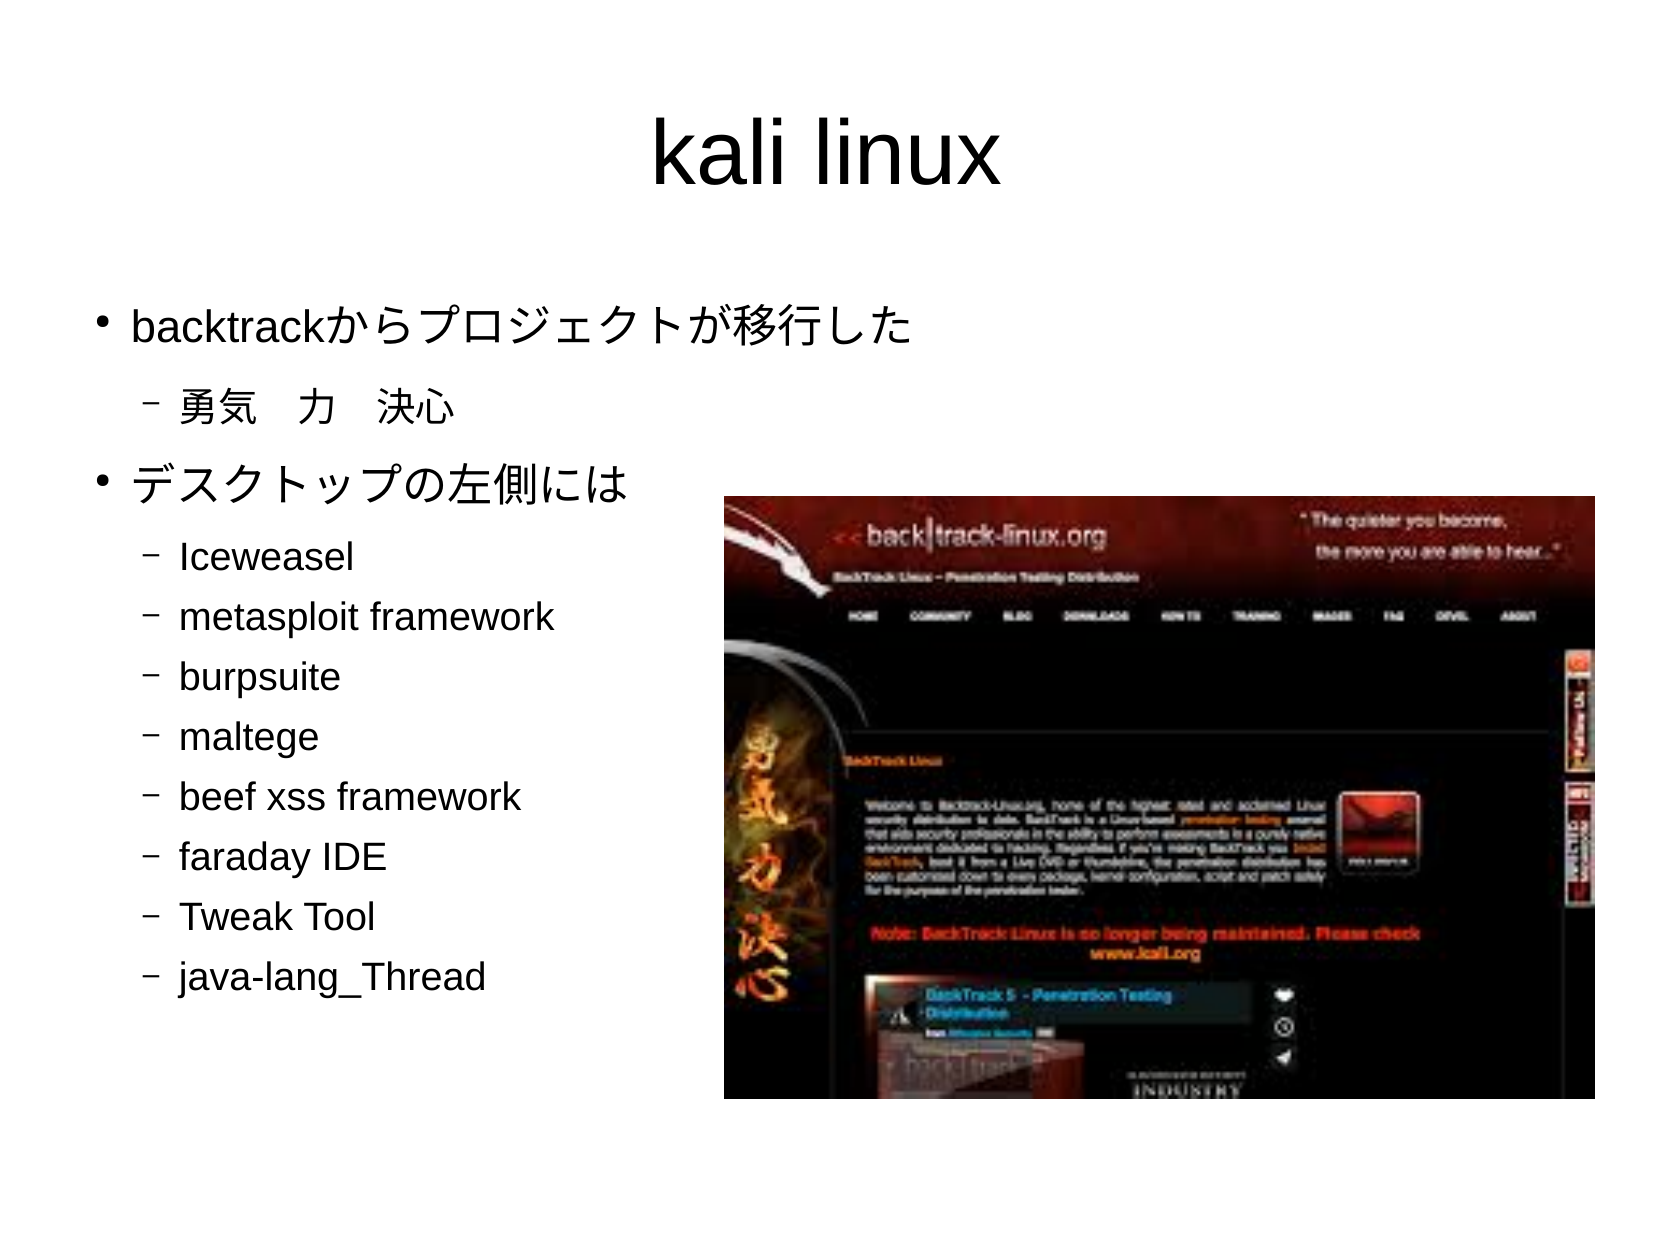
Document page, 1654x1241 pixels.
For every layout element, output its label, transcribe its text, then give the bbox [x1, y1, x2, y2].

list backtrackからプロジェクトが移行した 勇気 力 決心 デスクトップの左側には Iceweasel metasploit framework burpsuite maltege beef xss framework faraday IDE Tweak Tool java-lang_Thread [82, 290, 1571, 1010]
title kali linux [82, 49, 1571, 257]
picture [724, 496, 1595, 1099]
